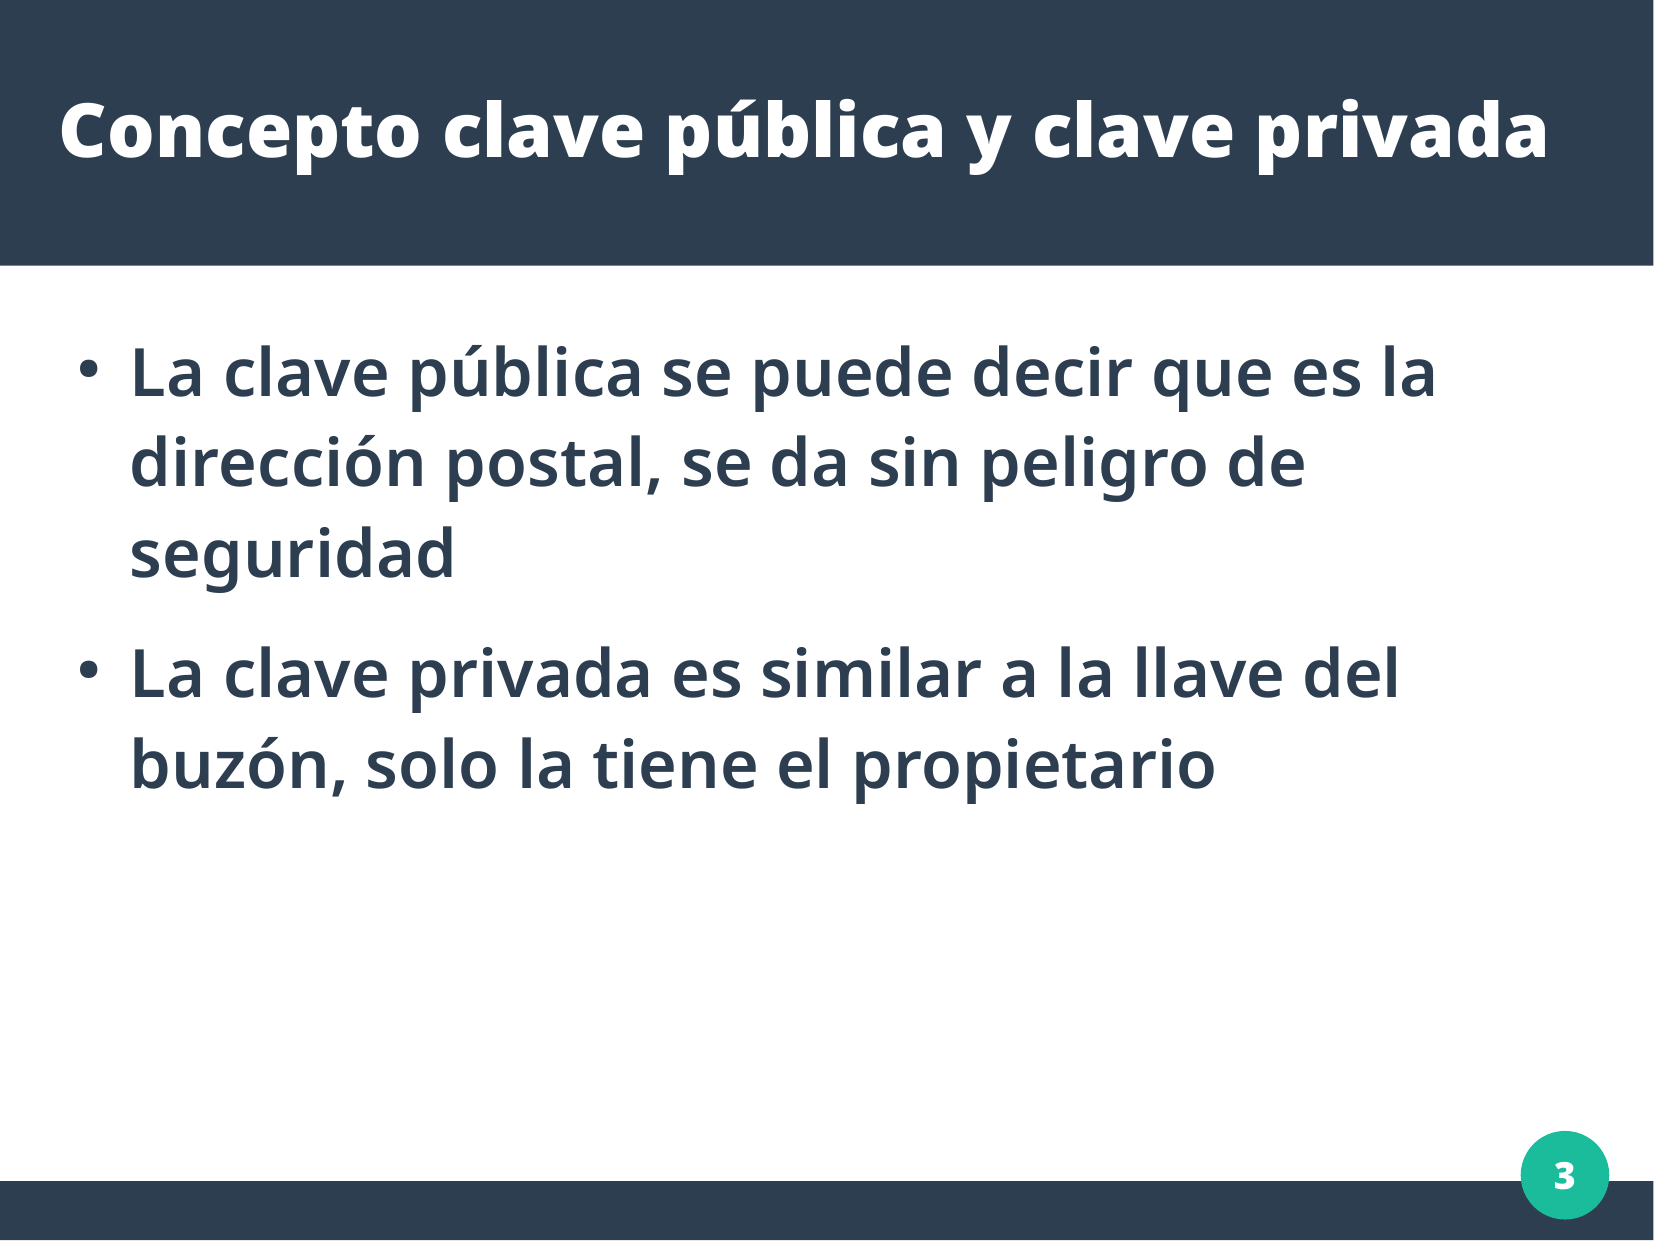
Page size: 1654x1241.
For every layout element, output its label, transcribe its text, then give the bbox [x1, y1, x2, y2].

list La clave pública se puede decir que es la dirección postal, se da sin peligro de seguridad La clave privada es similar a la llave del buzón, solo la tiene el propietario [59, 324, 1595, 1152]
title Concepto clave pública y clave privada [59, 49, 1595, 207]
